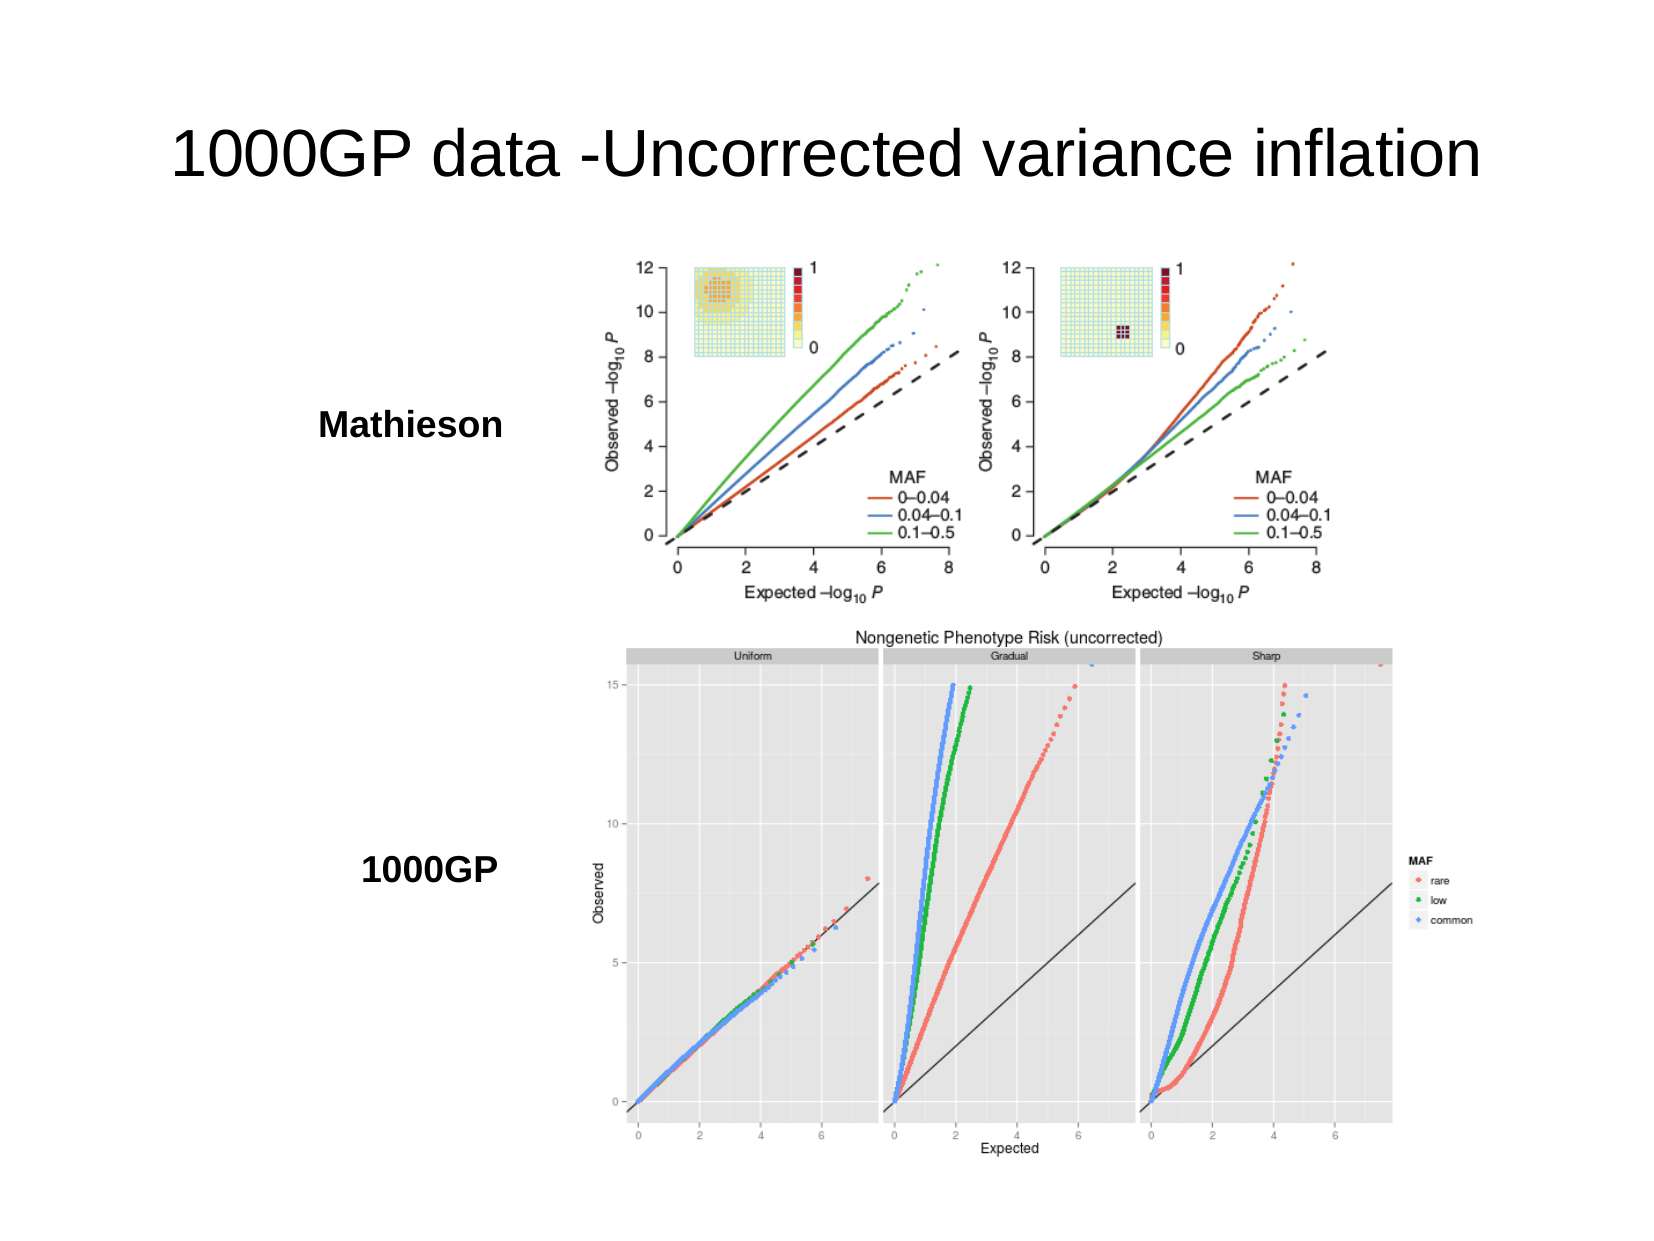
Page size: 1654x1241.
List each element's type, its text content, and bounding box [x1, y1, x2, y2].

picture [580, 610, 1506, 1166]
text_box Mathieson [303, 396, 519, 453]
text_box 1000GP [346, 841, 514, 899]
picture [598, 261, 1338, 607]
title 1000GP data -Uncorrected variance inflation [82, 49, 1571, 257]
